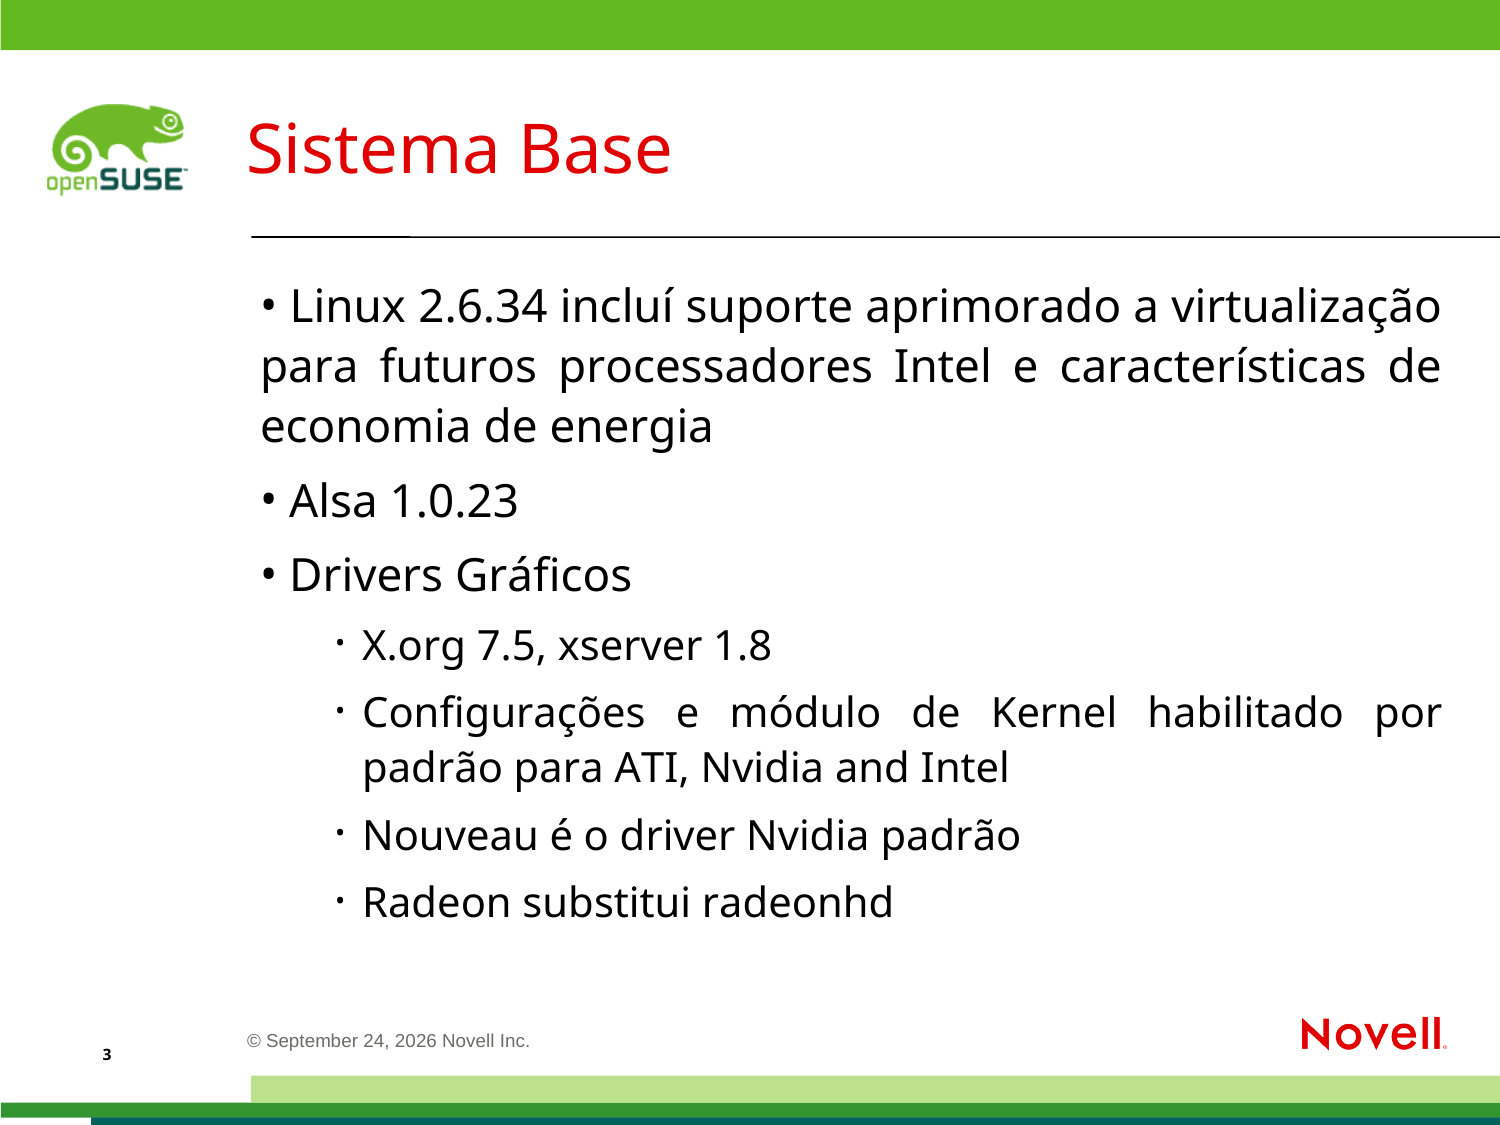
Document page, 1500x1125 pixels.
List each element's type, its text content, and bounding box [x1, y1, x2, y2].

picture [1295, 1026, 1453, 1056]
list Linux 2.6.34 incluí suporte aprimorado a virtualização para futuros processadores Intel e características de economia de energia Alsa 1.0.23 Drivers Gráficos X.org 7.5, xserver 1.8 Configurações e módulo de Kernel habilitado por padrão para ATI, Nvidia and Intel Nouveau é o driver Nvidia padrão Radeon substitui radeonhd [245, 267, 1458, 1026]
picture [47, 104, 188, 197]
title Sistema Base [246, 60, 1409, 239]
